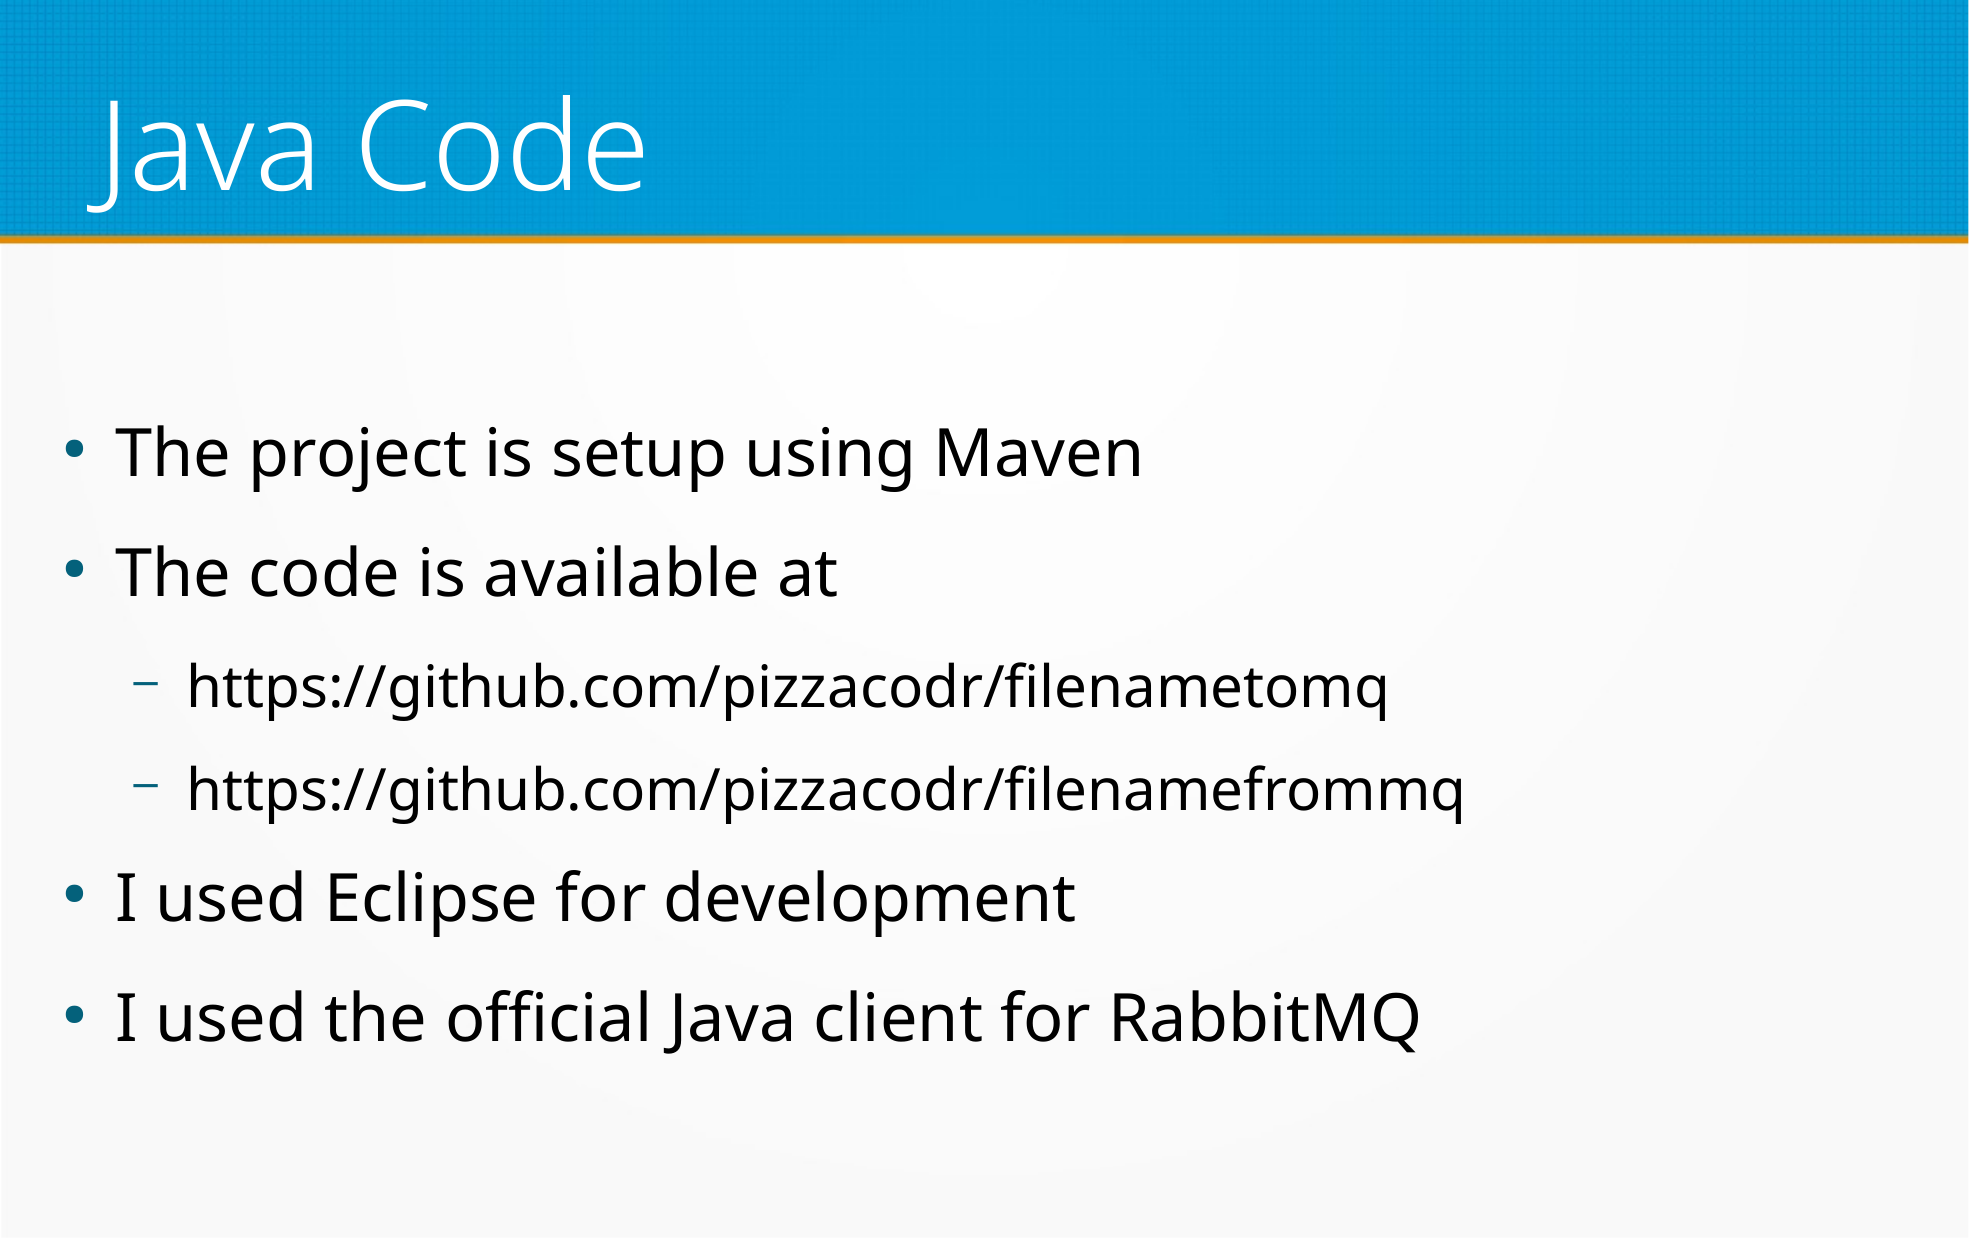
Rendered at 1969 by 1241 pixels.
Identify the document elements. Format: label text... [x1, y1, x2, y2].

picture [0, 233, 1969, 1241]
title Java Code [98, 19, 1870, 227]
list The project is setup using Maven The code is available at https://github.com/pizzacodr/filenametomq https://github.com/pizzacodr/filenamefrommq I used Eclipse for development I used the official Java client for RabbitMQ [45, 405, 1936, 1066]
